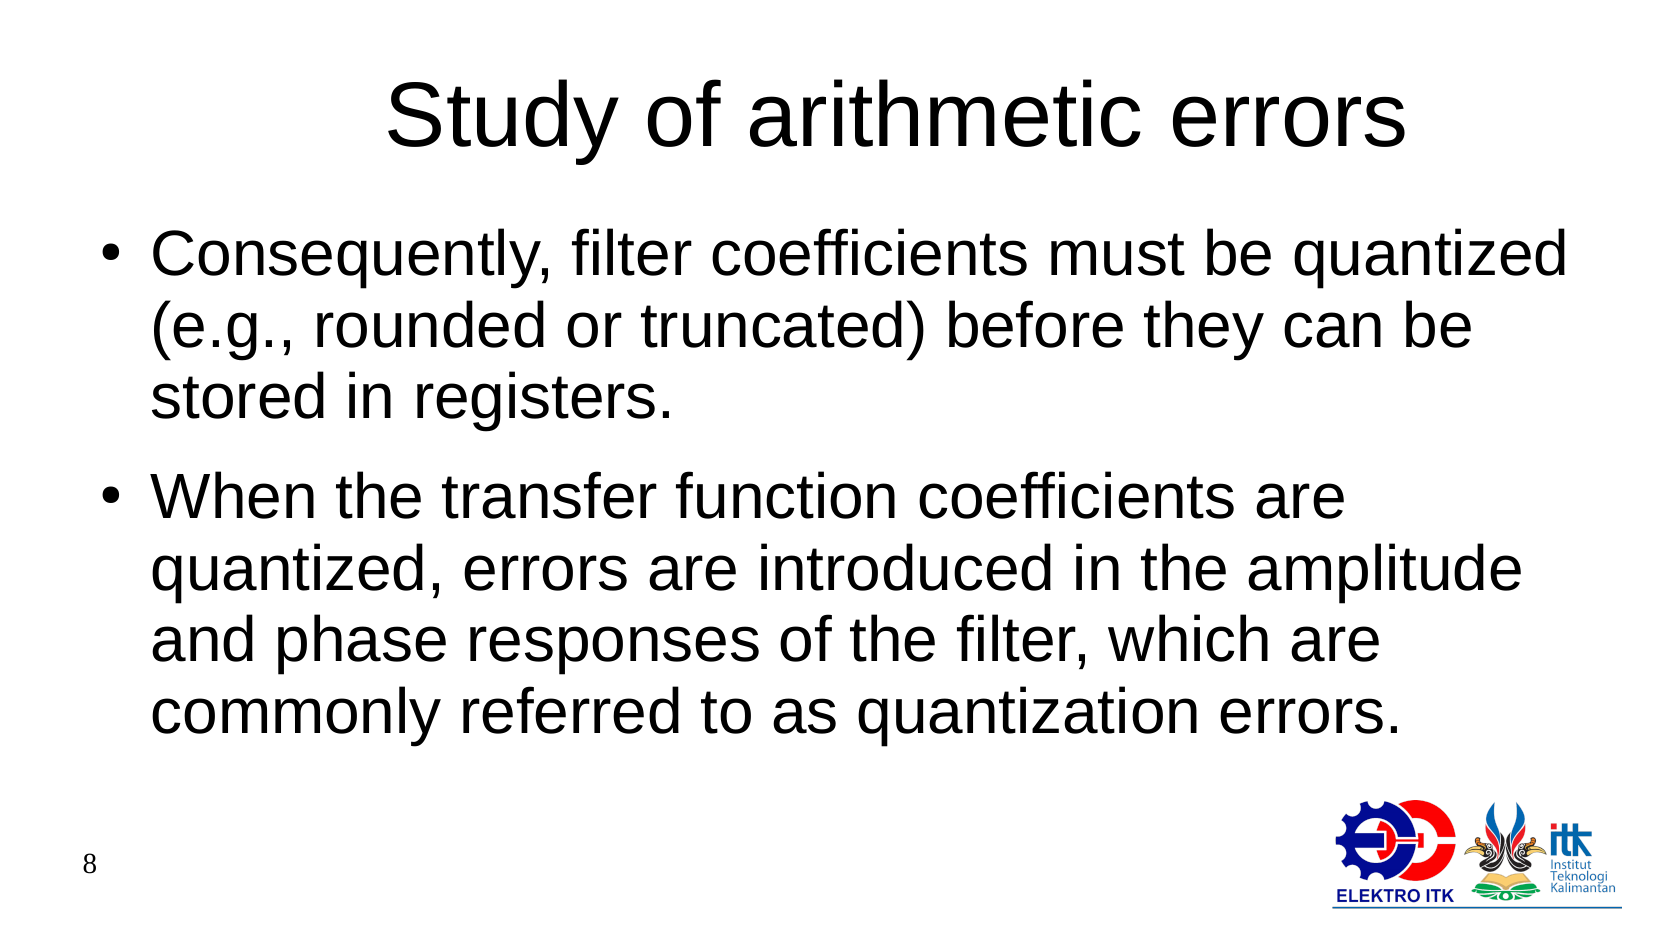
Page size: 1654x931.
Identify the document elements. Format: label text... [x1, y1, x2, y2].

list Consequently, ﬁlter coefﬁcients must be quantized (e.g., rounded or truncated) before they can be stored in registers. When the transfer function coefﬁcients are quantized, errors are introduced in the amplitude and phase responses of the ﬁlter, which are commonly referred to as quantization errors. [82, 217, 1571, 758]
title Study of arithmetic errors [82, 37, 1571, 193]
picture [1332, 800, 1622, 918]
